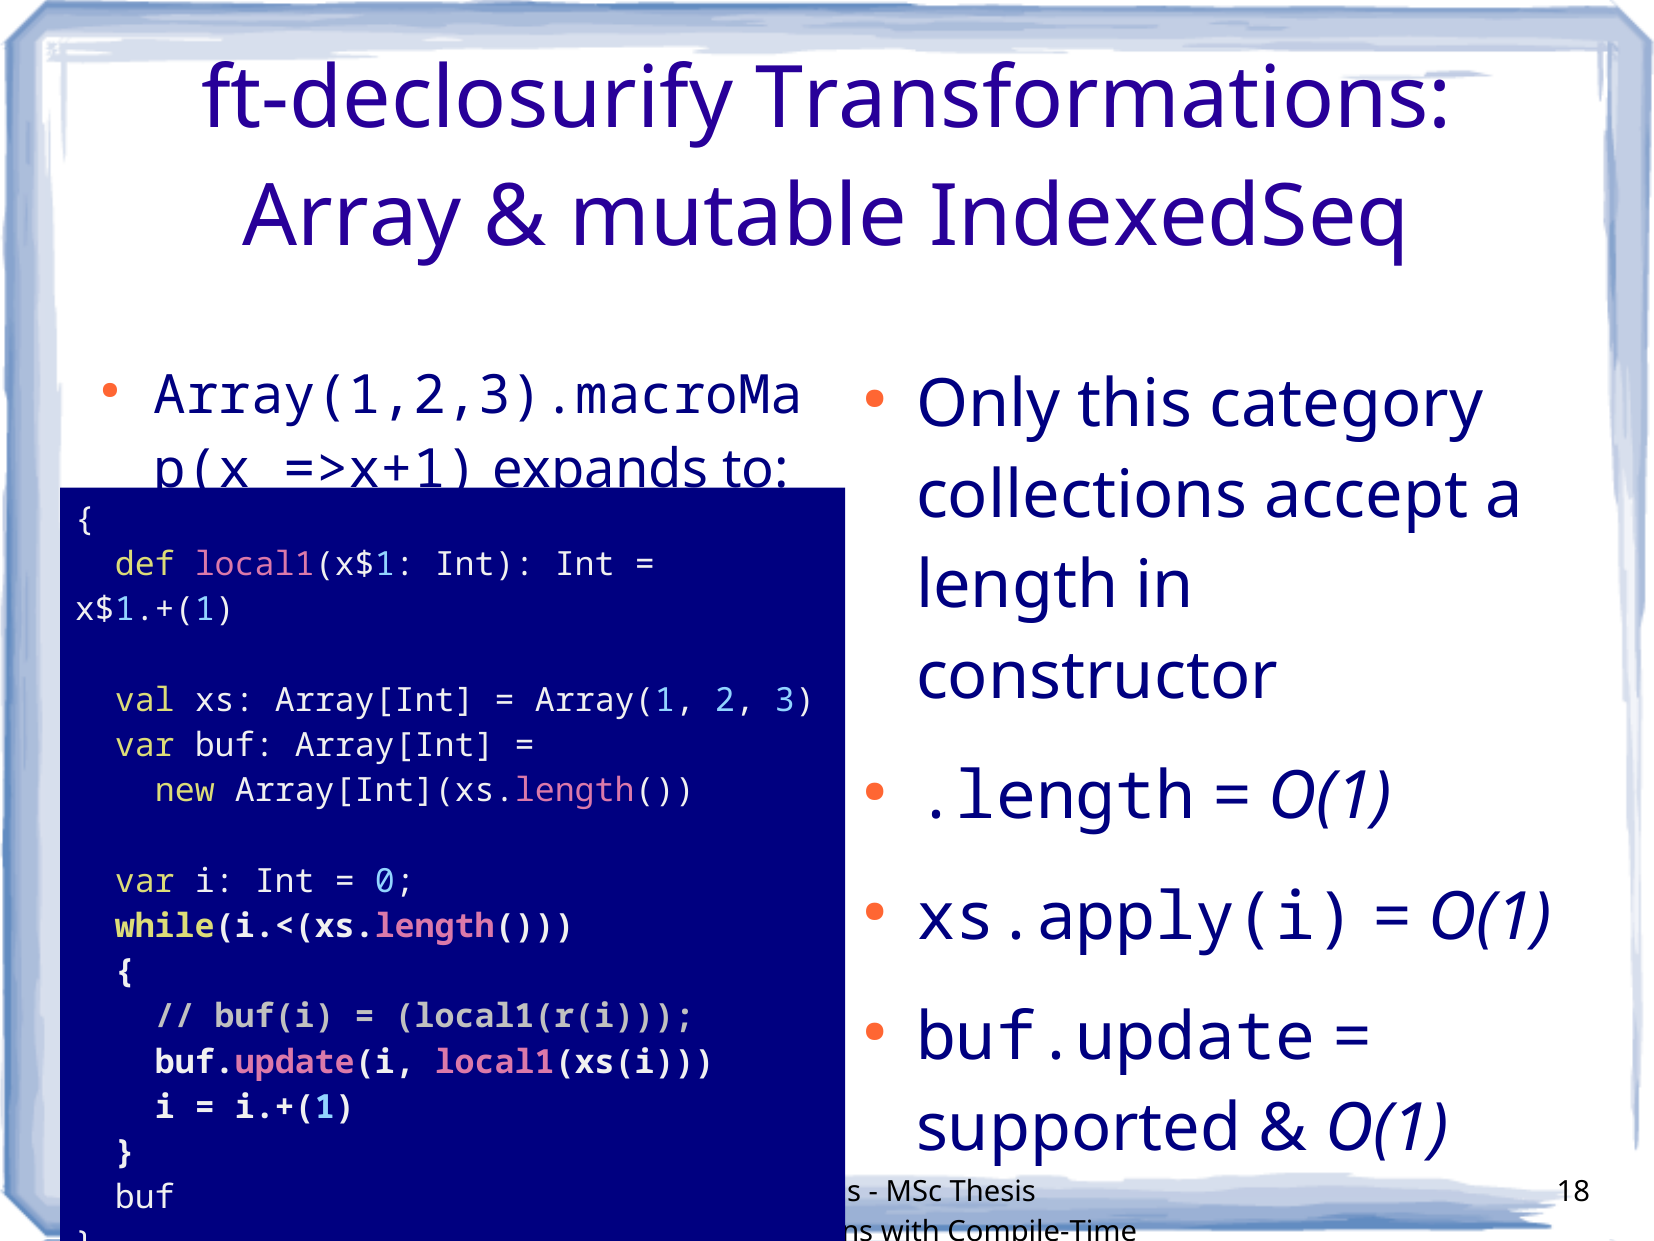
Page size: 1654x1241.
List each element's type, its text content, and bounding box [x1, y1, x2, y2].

picture [888, 1228, 895, 1241]
picture [1124, 1227, 1132, 1232]
picture [610, 482, 620, 487]
picture [0, 0, 1654, 1241]
picture [356, 482, 372, 487]
picture [988, 1227, 995, 1241]
picture [375, 482, 428, 487]
picture [226, 482, 242, 487]
picture [644, 482, 658, 487]
picture [433, 482, 460, 487]
picture [624, 482, 639, 487]
picture [969, 1227, 978, 1239]
picture [516, 482, 526, 487]
picture [677, 482, 687, 487]
list Array(1,2,3).macroMap(x =>x+1) expands to: [82, 355, 811, 482]
picture [574, 482, 591, 487]
picture [546, 482, 556, 487]
picture [203, 482, 224, 487]
title ft-declosurify Transformations: Array & mutable IndexedSeq [82, 49, 1571, 257]
list Only this category collections accept a length in constructor .length = O(1) xs.apply(i) = O(1) buf.update = supported & O(1) [845, 355, 1572, 1075]
picture [926, 1227, 934, 1241]
picture [1098, 1227, 1105, 1241]
picture [700, 482, 731, 487]
picture [1108, 1227, 1115, 1241]
picture [529, 482, 544, 487]
picture [245, 482, 354, 487]
picture [998, 1227, 1005, 1241]
picture [1047, 1227, 1055, 1232]
picture [846, 1227, 854, 1241]
picture [464, 482, 503, 487]
text_box { def local1(x$1: Int): Int = x$1.+(1) val xs: Array[Int] = Array(1, 2, 3) var buf: Array[Int] = new Array[Int](xs.length()) var i: Int = 0; while(i.<(xs.length())) { // buf(i) = (local1(r(i))); buf.update(i, local1(xs(i))) i = i.+(1) } buf } [60, 487, 846, 1157]
picture [1015, 1227, 1024, 1239]
picture [733, 482, 752, 487]
picture [176, 482, 199, 487]
picture [763, 482, 779, 487]
